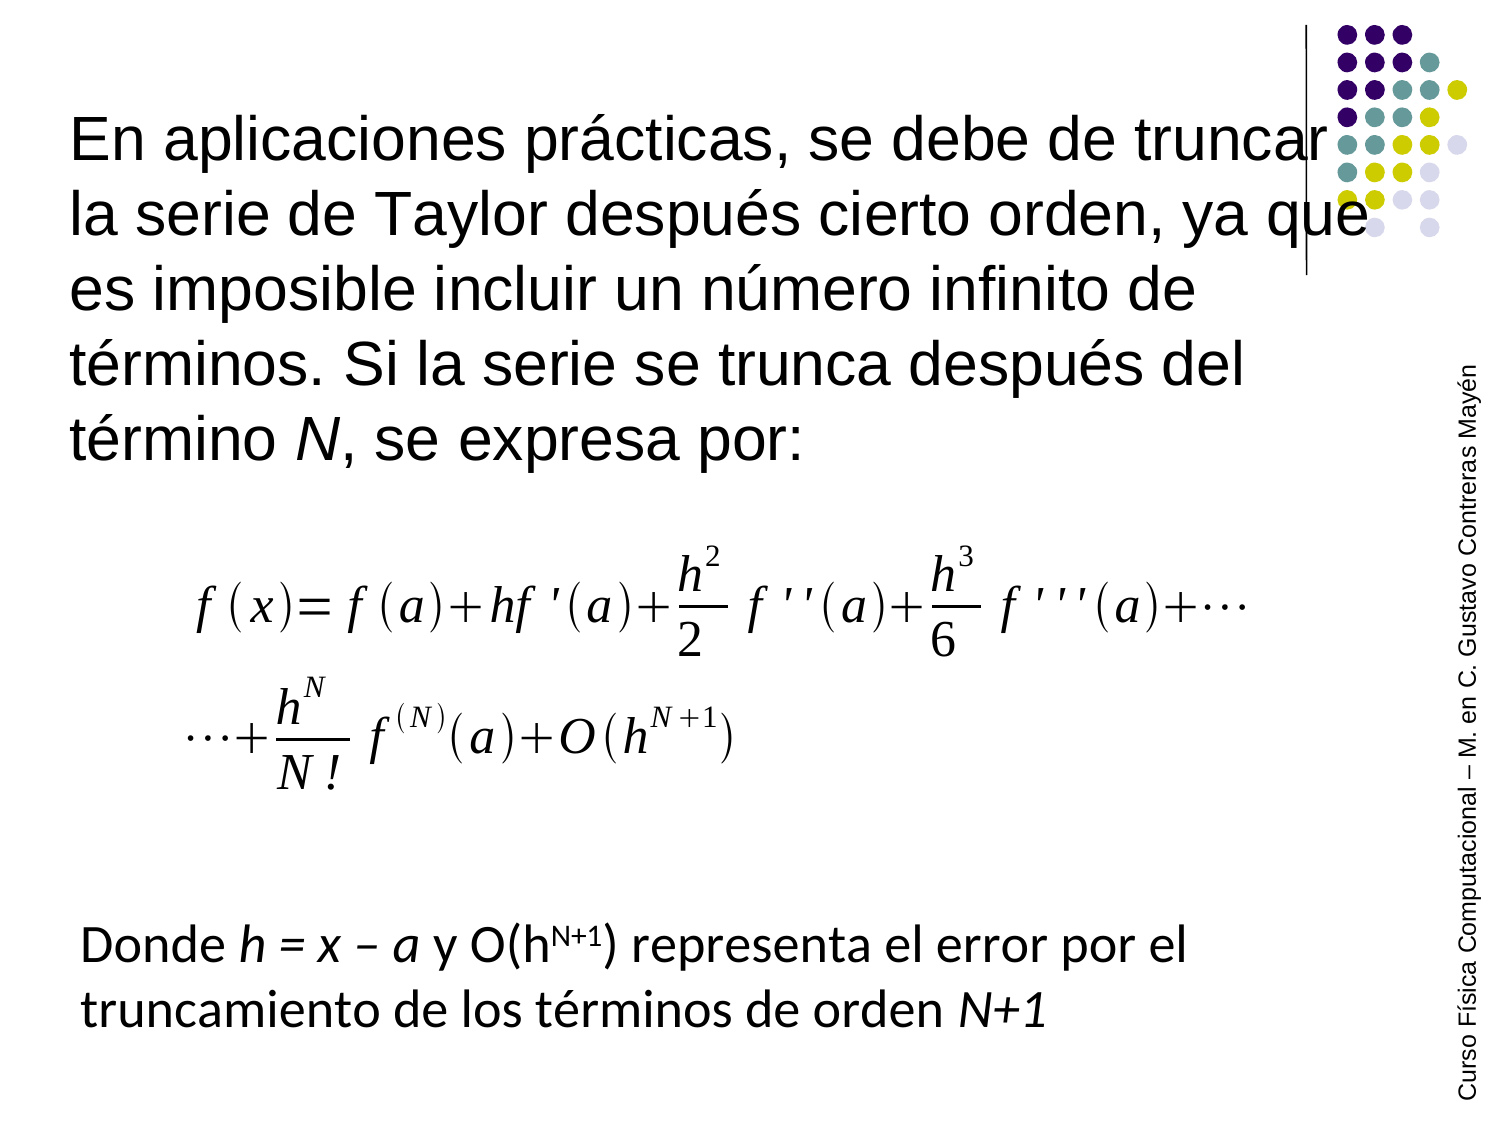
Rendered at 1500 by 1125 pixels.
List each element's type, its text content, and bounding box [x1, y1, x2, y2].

text_box En aplicaciones prácticas, se debe de truncar la serie de Taylor después cierto orden, ya que es imposible incluir un número infinito de términos. Si la serie se trunca después del término N, se expresa por: [69, 94, 1375, 567]
text_box Donde h = x – a y O(hN+1) representa el error por el truncamiento de los términos de orden N+1 [80, 902, 1386, 1125]
chart [177, 535, 1259, 801]
